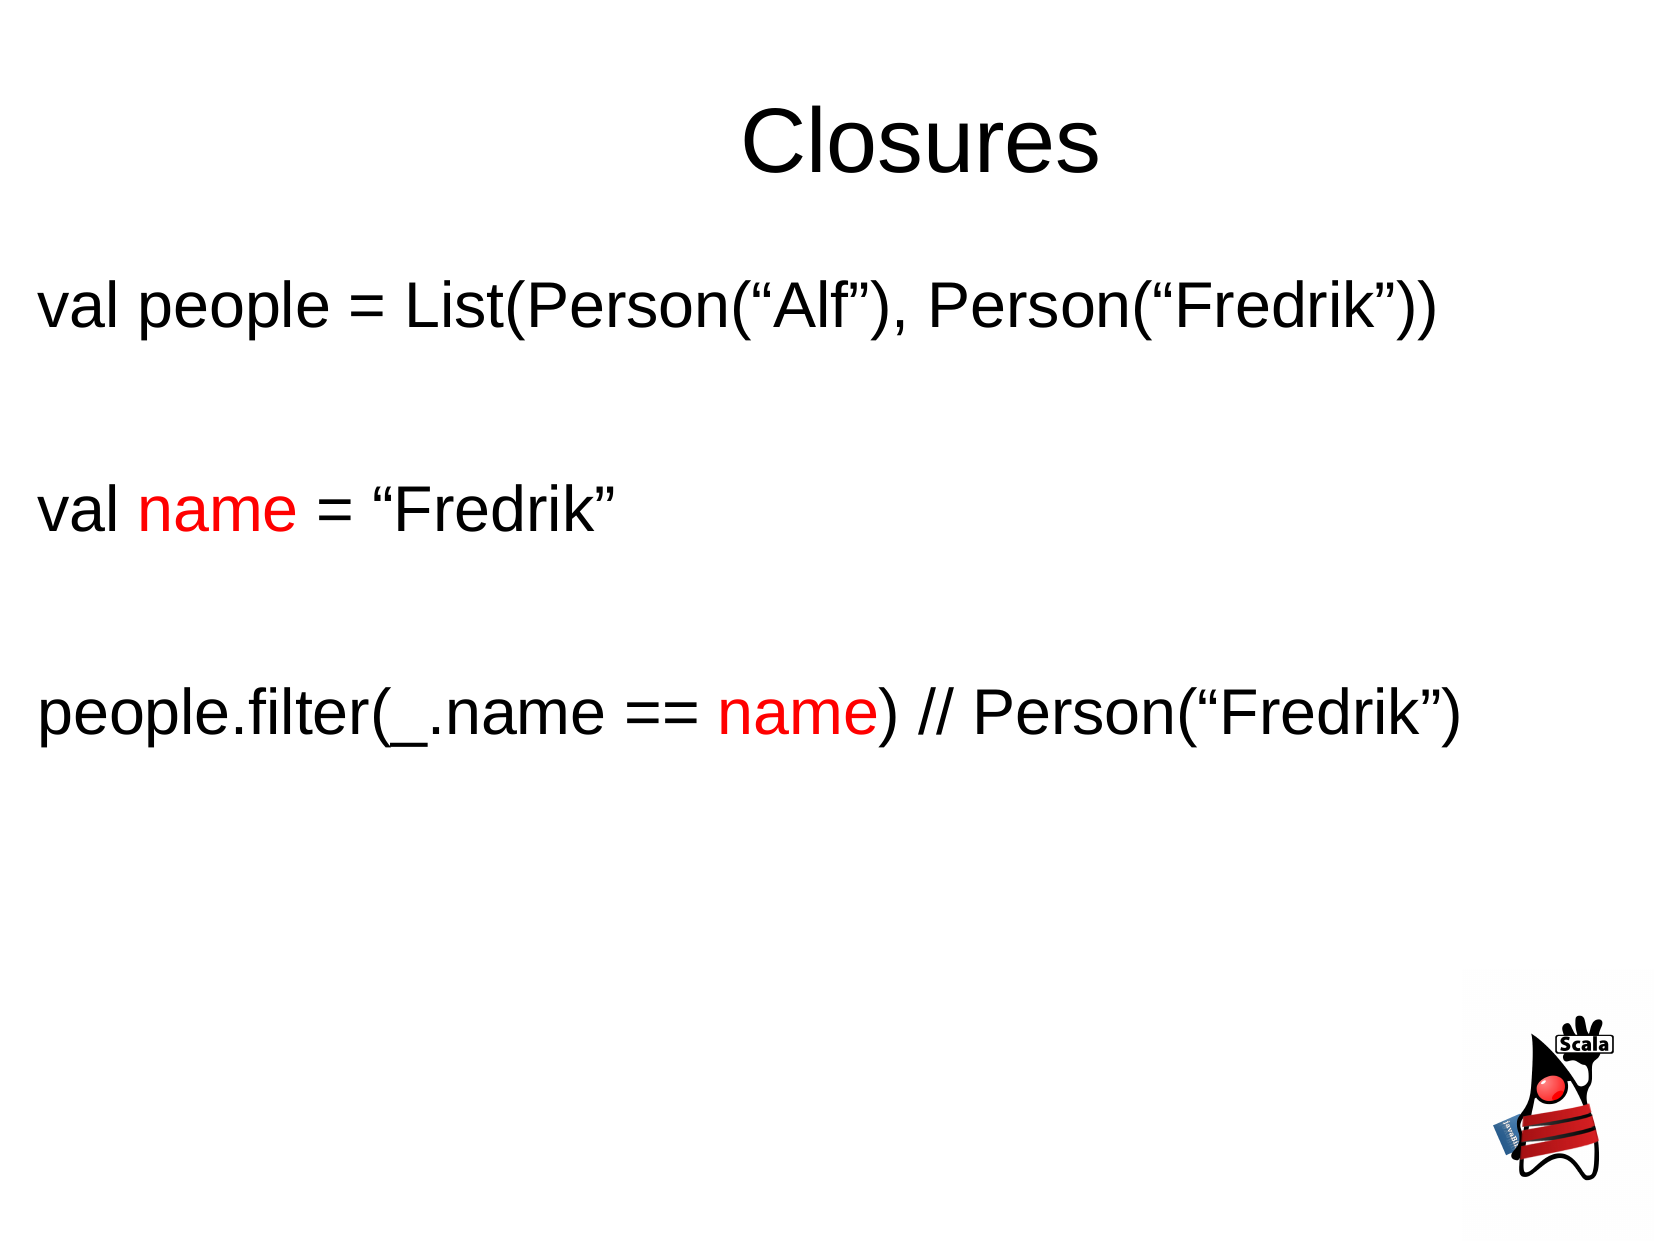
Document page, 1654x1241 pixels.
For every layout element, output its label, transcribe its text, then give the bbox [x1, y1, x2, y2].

picture [1462, 1088, 1654, 1241]
title Closures [177, 45, 1654, 238]
list val people = List(Person(“Alf”), Person(“Fredrik”)) val name = “Fredrik” people.filter(_.name == name) // Person(“Fredrik”) [37, 268, 1654, 1088]
